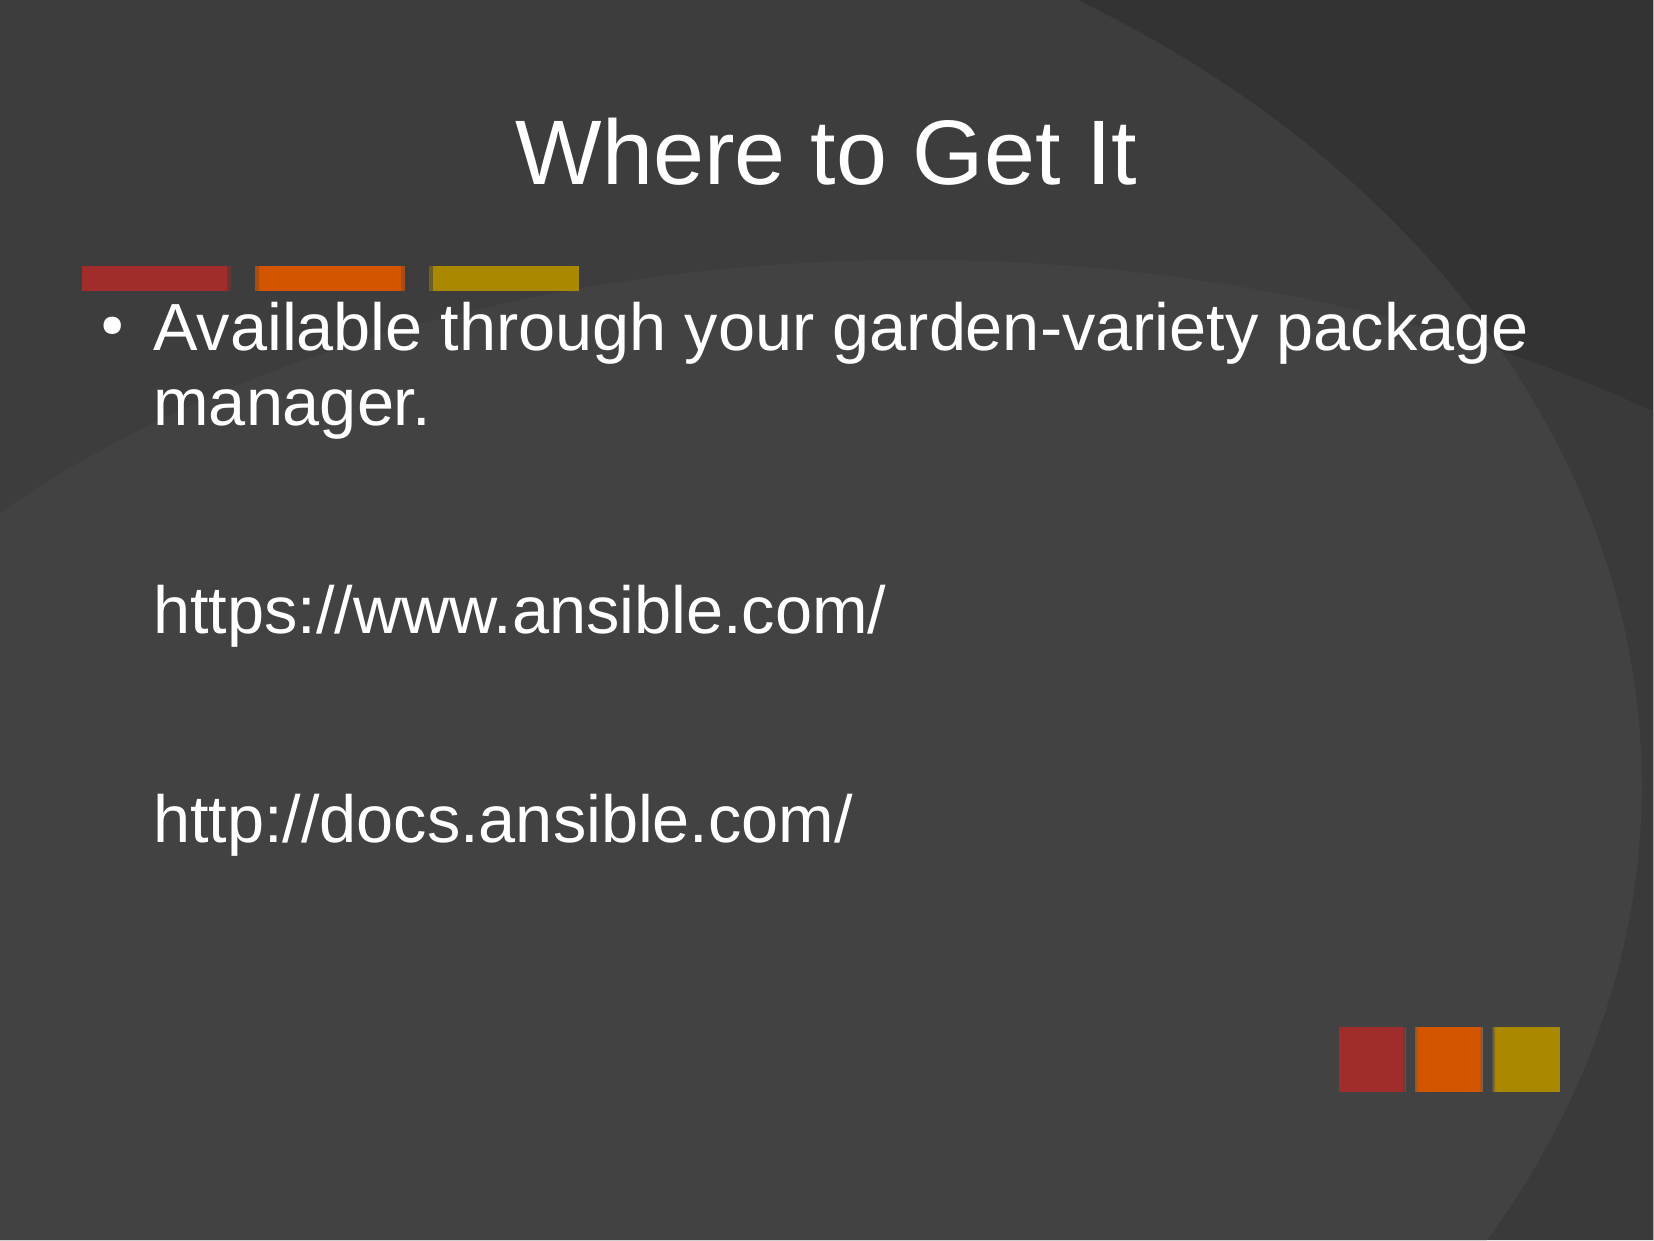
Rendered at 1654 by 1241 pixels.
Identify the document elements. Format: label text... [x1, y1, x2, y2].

list Available through your garden-variety package manager. https://www.ansible.com/ http://docs.ansible.com/ [82, 290, 1571, 1010]
picture [1339, 1027, 1560, 1092]
picture [82, 266, 579, 290]
title Where to Get It [82, 49, 1571, 257]
